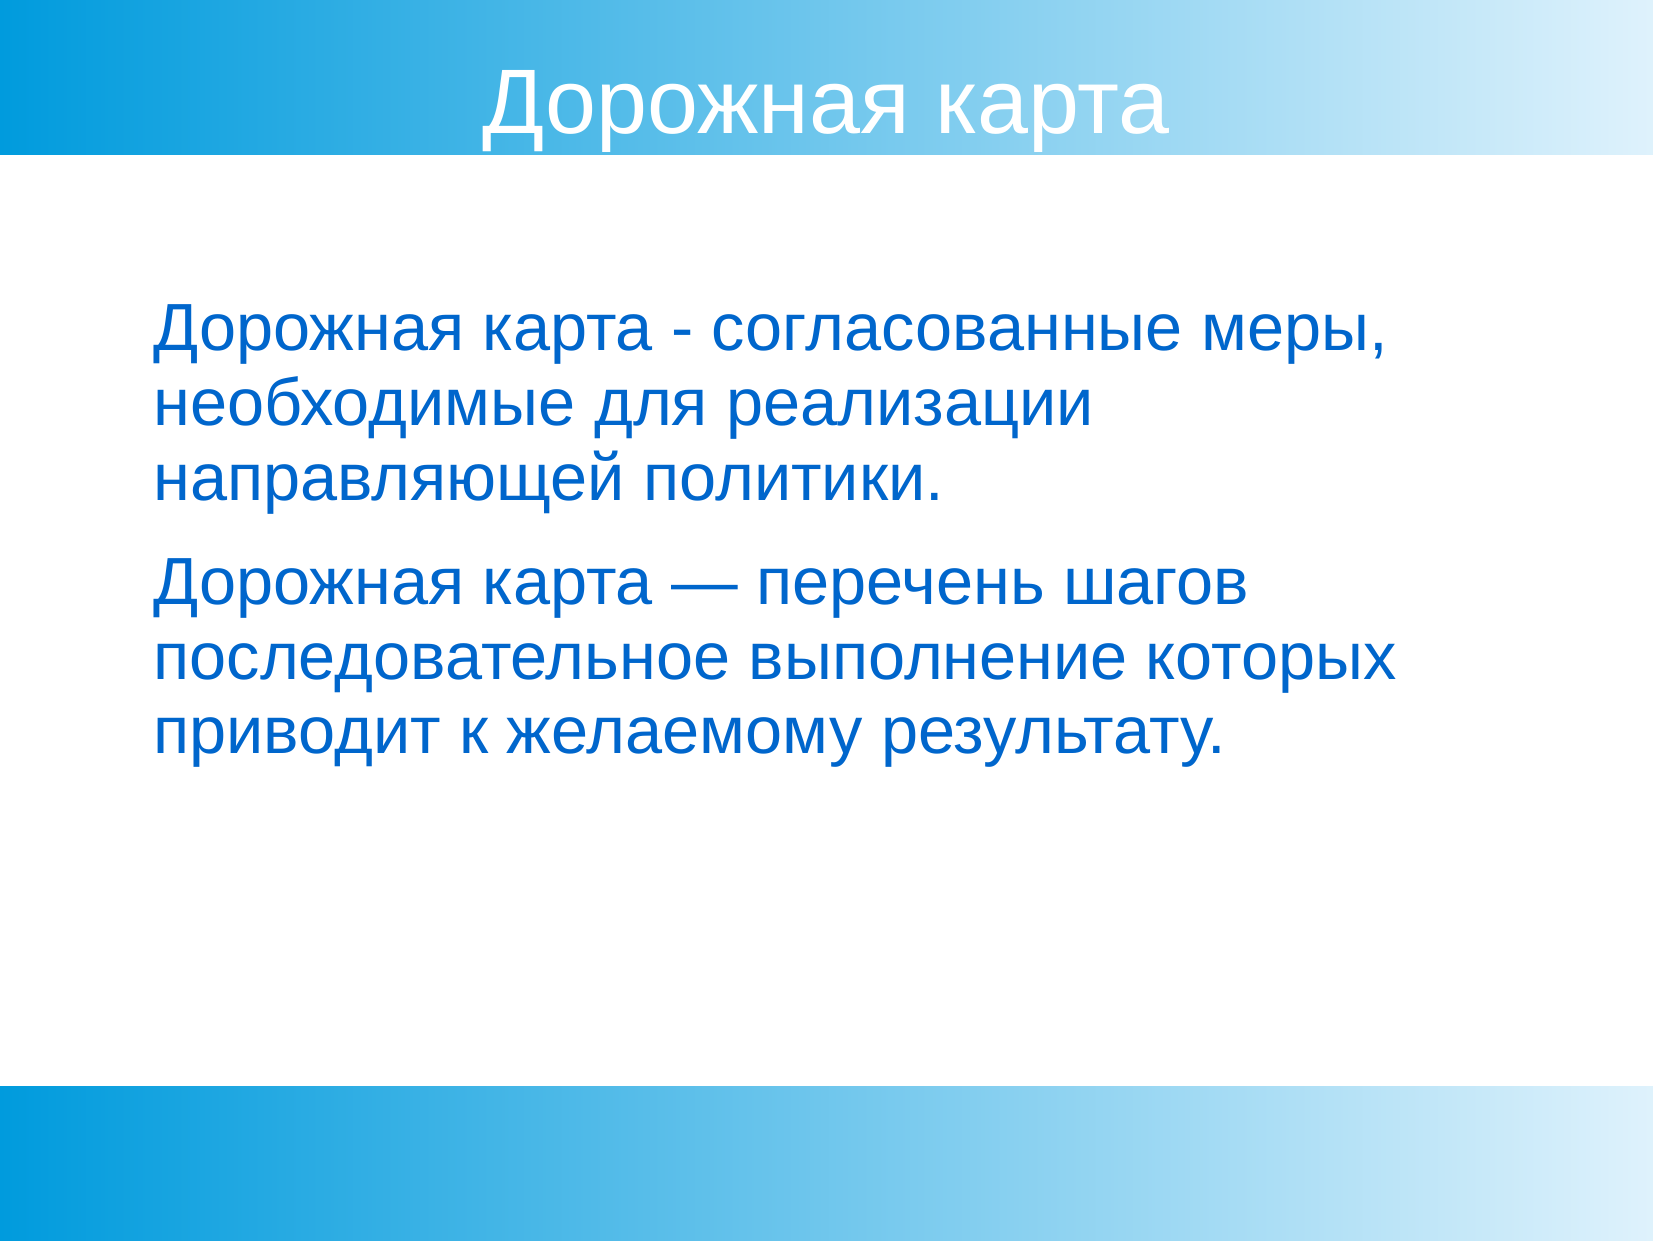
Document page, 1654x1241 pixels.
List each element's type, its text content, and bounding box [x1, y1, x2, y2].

title Дорожная карта [82, 49, 1571, 155]
list Дорожная карта - согласованные меры, необходимые для реализации направляющей политики. Дорожная карта — перечень шагов последовательное выполнение которых приводит к желаемому результату. [82, 290, 1571, 1010]
